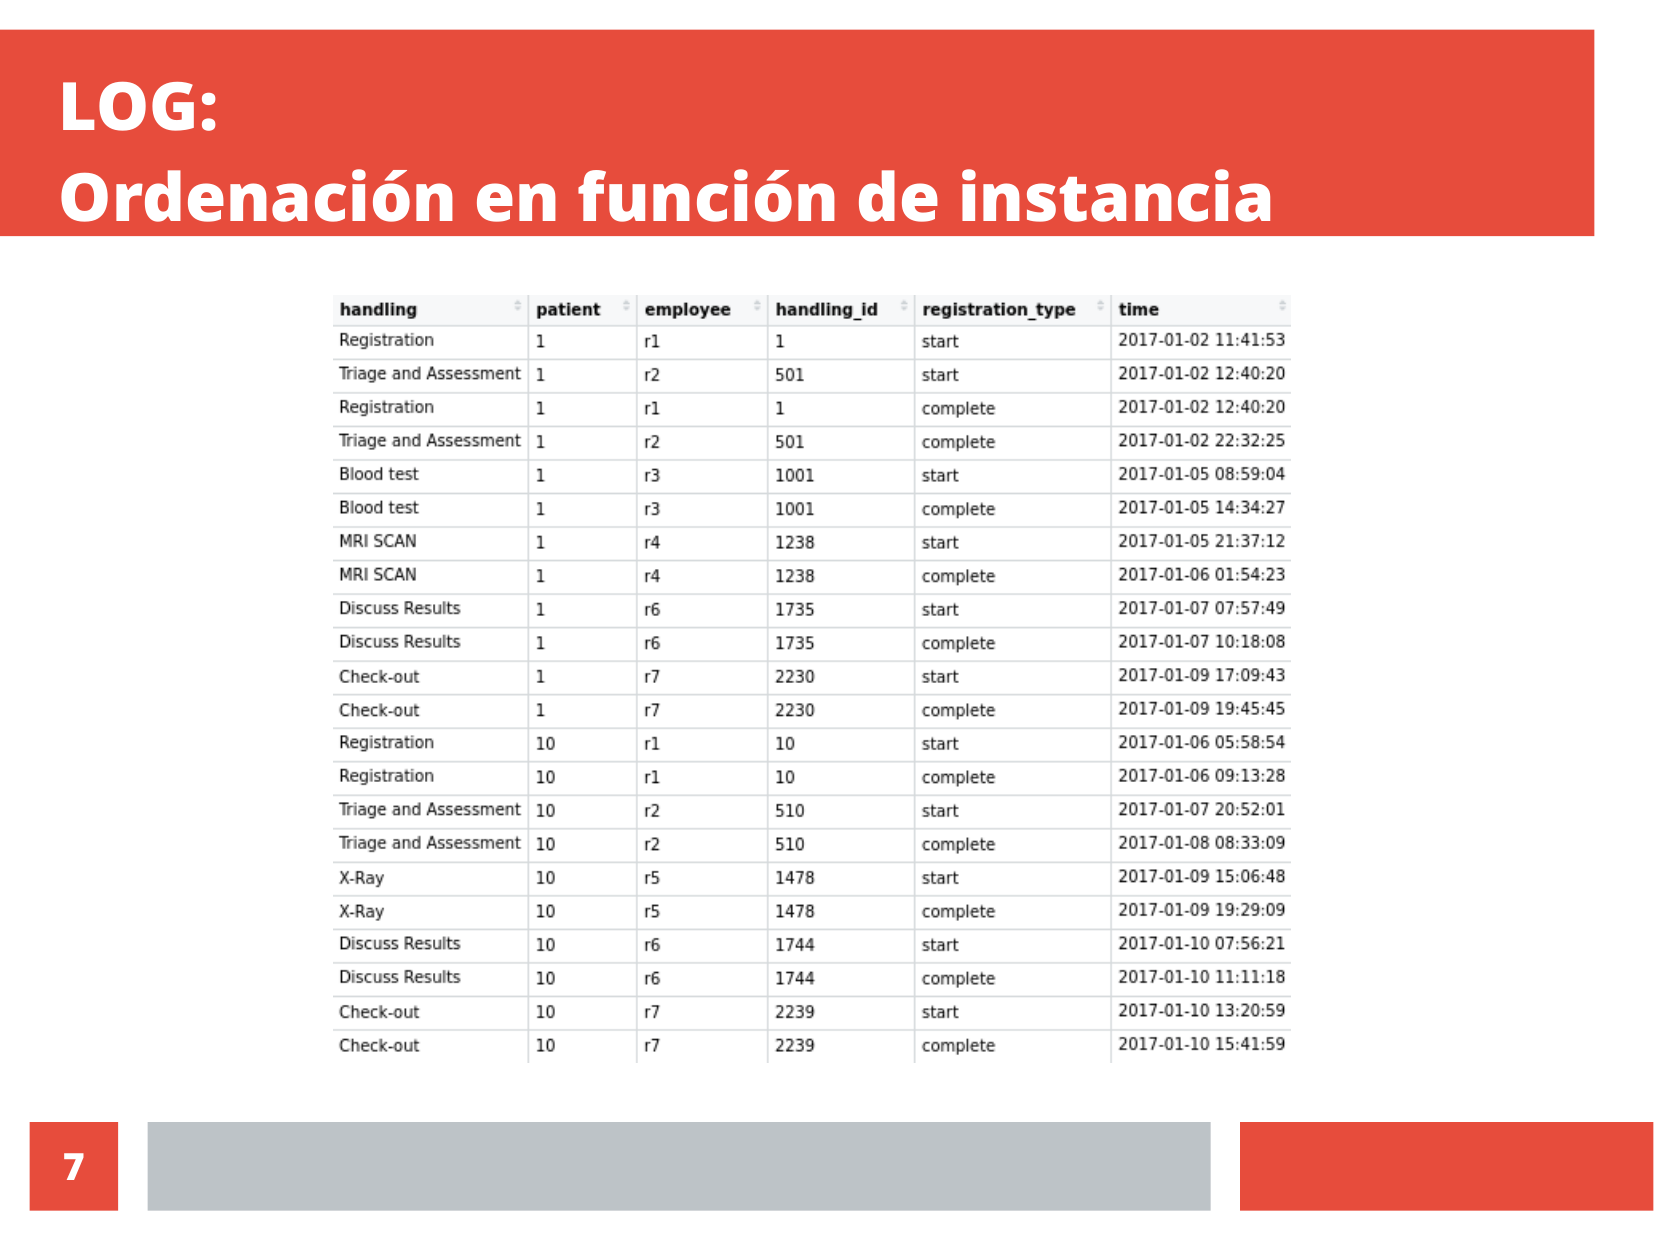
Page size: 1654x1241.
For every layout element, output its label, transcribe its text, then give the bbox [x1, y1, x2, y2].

title LOG: Ordenación en función de instancia [59, 59, 1595, 207]
picture [333, 295, 1291, 1063]
